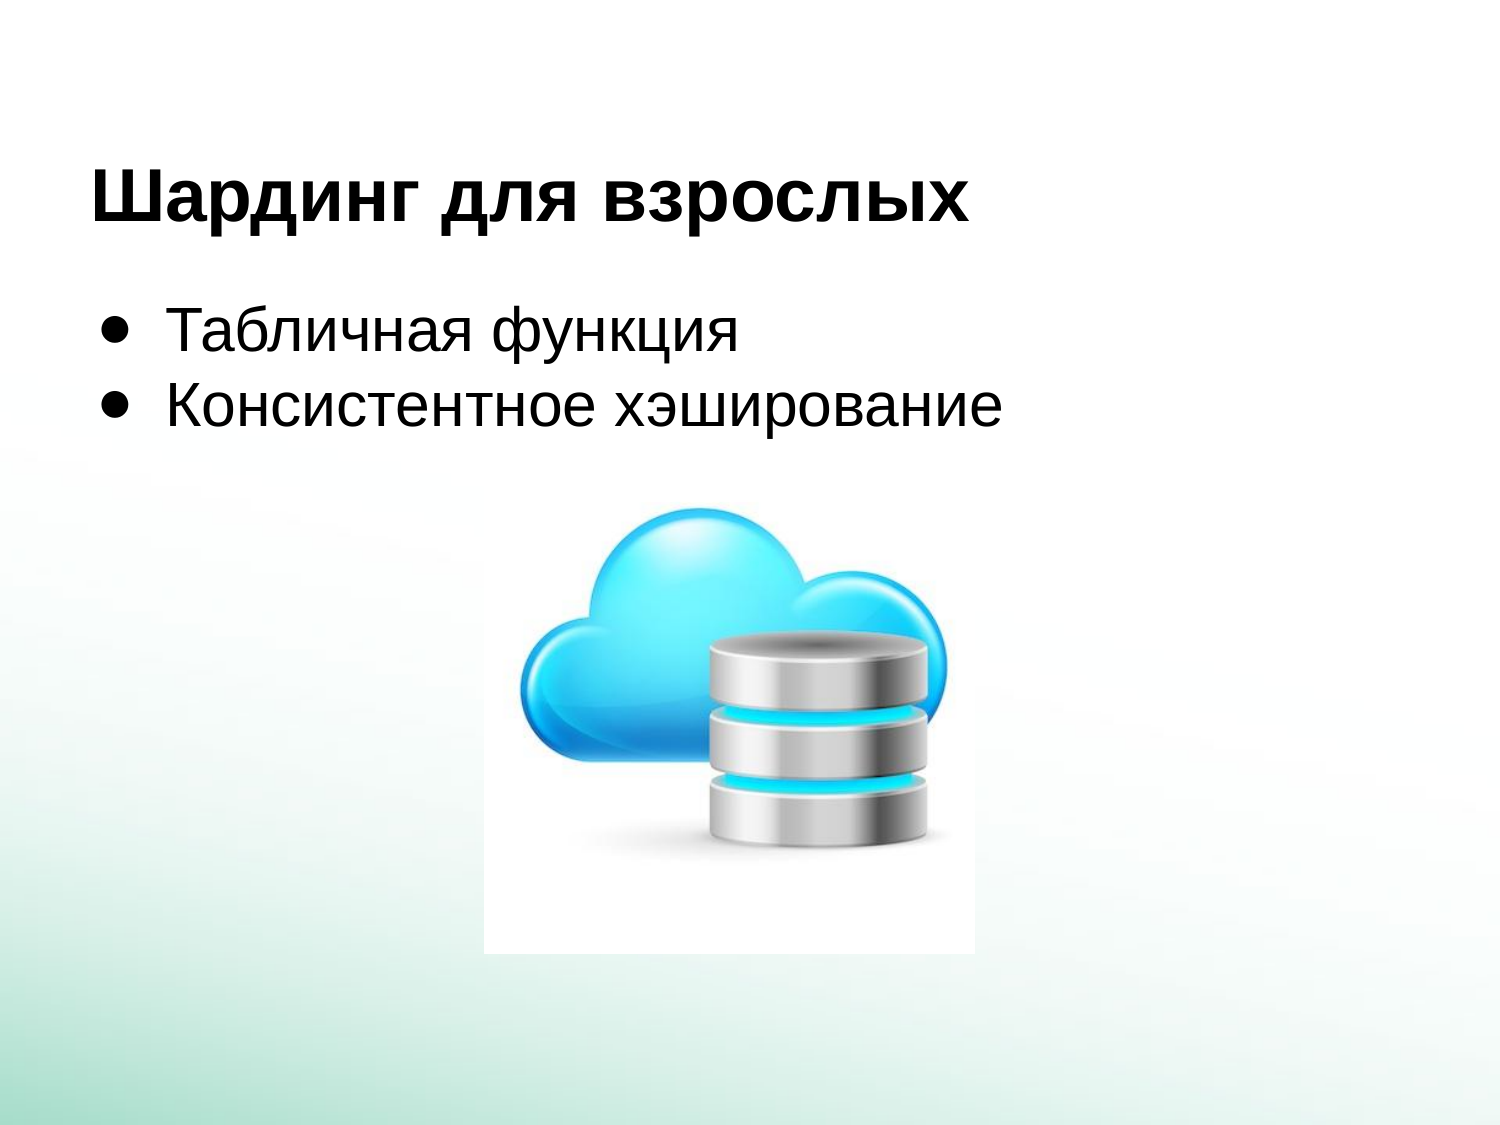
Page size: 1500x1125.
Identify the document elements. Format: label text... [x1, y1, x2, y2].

picture [0, 0, 1500, 1125]
title Шардинг для взрослых [75, 110, 1425, 252]
list Табличная функция Консистентное хэширование [75, 273, 1425, 476]
